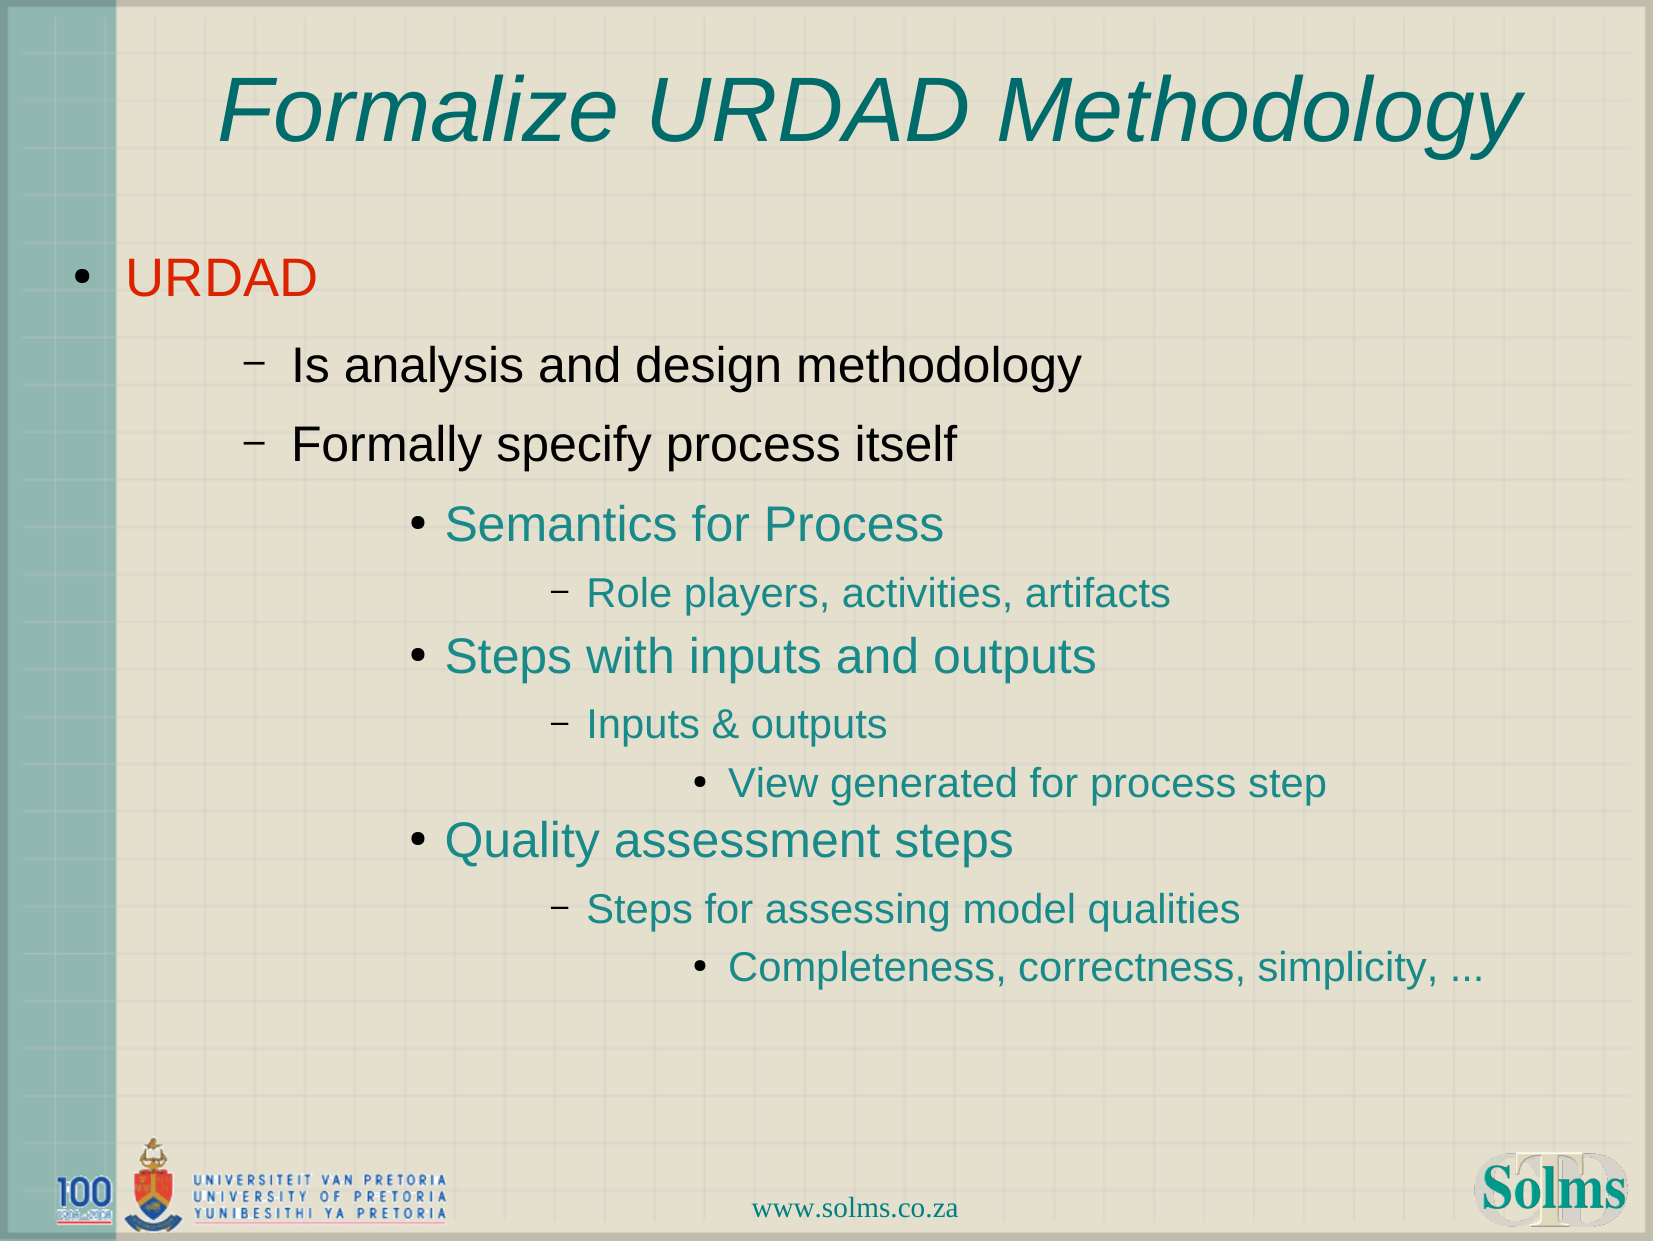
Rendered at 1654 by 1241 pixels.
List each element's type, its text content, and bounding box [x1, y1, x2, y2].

list URDAD Is analysis and design methodology Formally specify process itself Semantics for Process Role players, activities, artifacts Steps with inputs and outputs Inputs & outputs View generated for process step Quality assessment steps Steps for assessing model qualities Completeness, correctness, simplicity, ... [54, 247, 1571, 1065]
title Formalize URDAD Methodology [112, 26, 1629, 193]
picture [0, 0, 1654, 1241]
